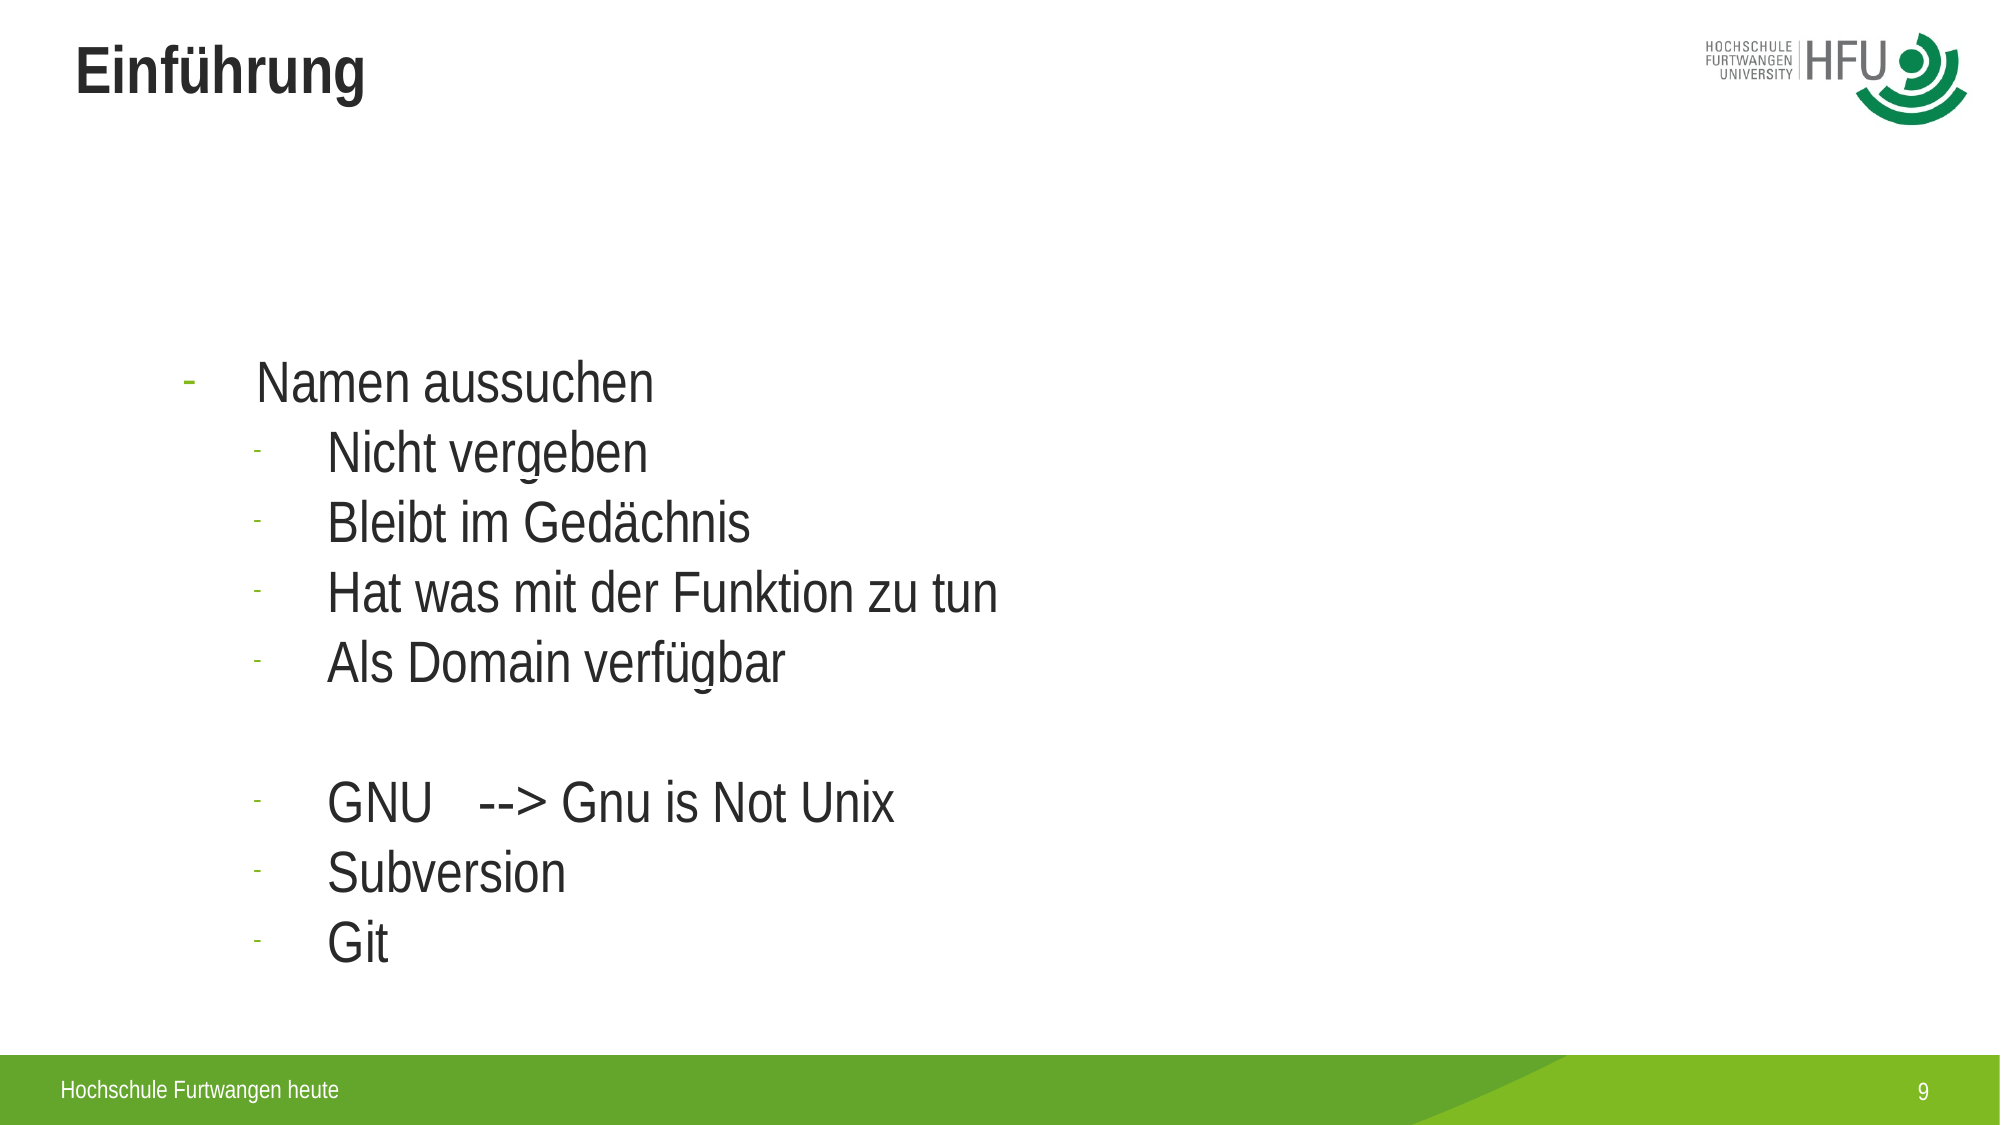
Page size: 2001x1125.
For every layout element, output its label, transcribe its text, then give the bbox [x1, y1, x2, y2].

picture [0, 1055, 2000, 1125]
text_box Namen aussuchen Nicht vergeben Bleibt im Gedächnis Hat was mit der Funktion zu tun Als Domain verfügbar GNU --> Gnu is Not Unix Subversion Git [100, 292, 1591, 1005]
text_box Einführung [60, 28, 1591, 102]
text_box Hochschule Furtwangen heute [60, 1058, 985, 1119]
picture [1689, 19, 1981, 137]
text_box Einführung [343, 63, 355, 87]
text_box <number> [1672, 1057, 1945, 1124]
